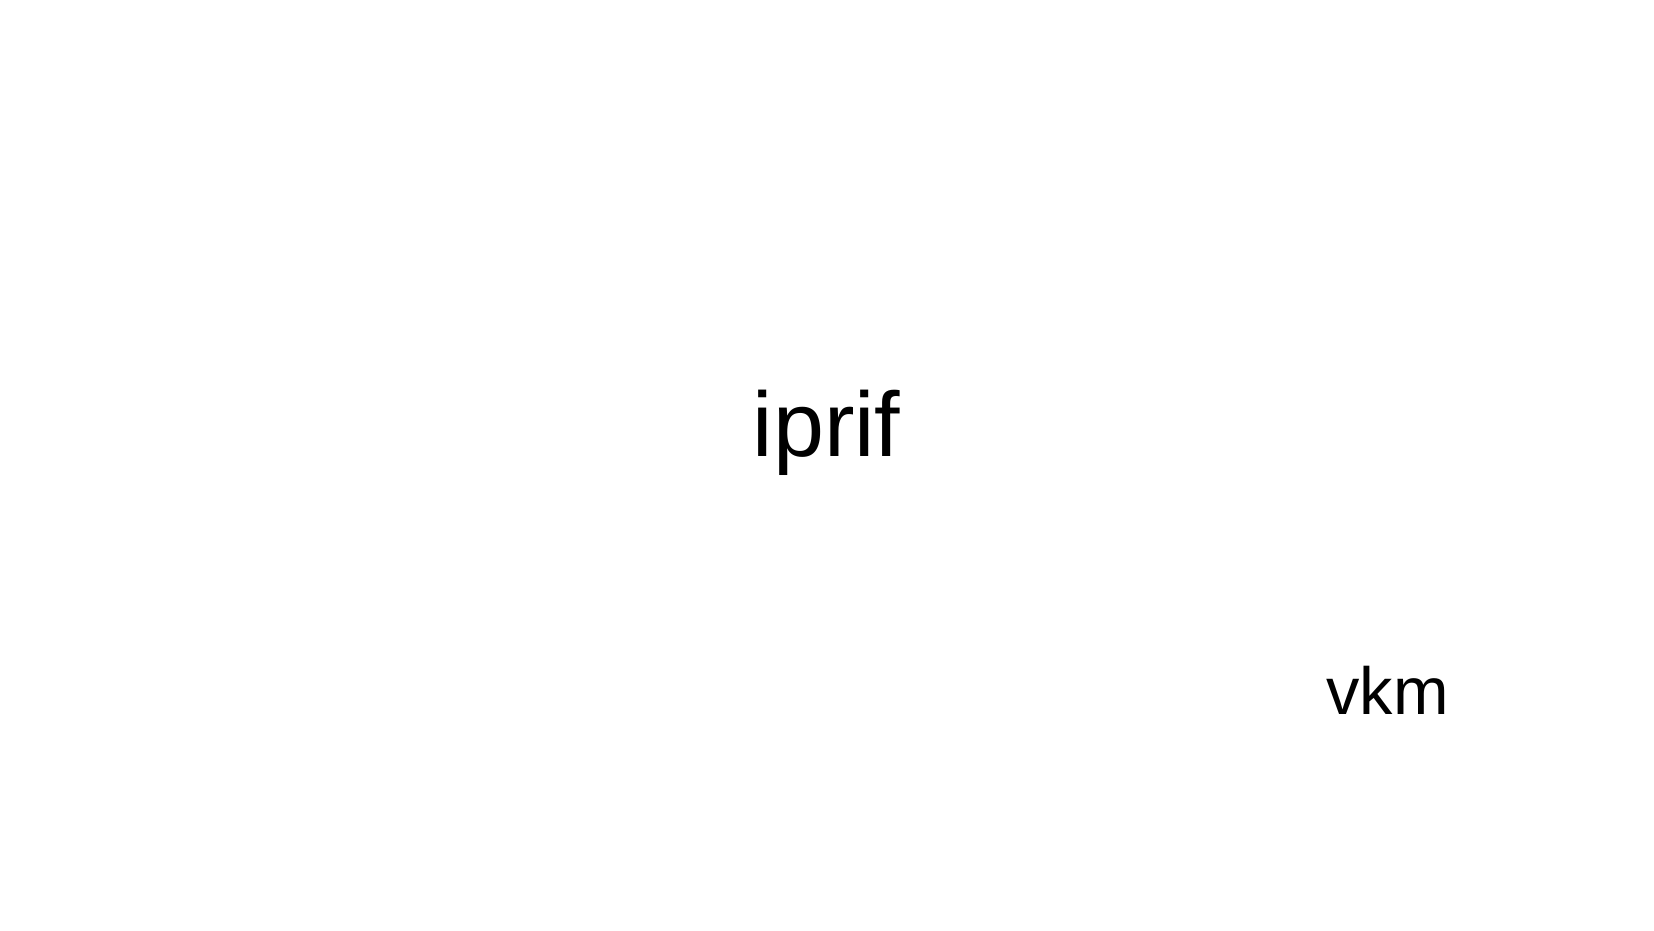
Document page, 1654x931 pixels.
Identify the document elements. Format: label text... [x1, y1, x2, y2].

title iprif [82, 248, 1571, 603]
subtitle vkm [1204, 625, 1571, 758]
